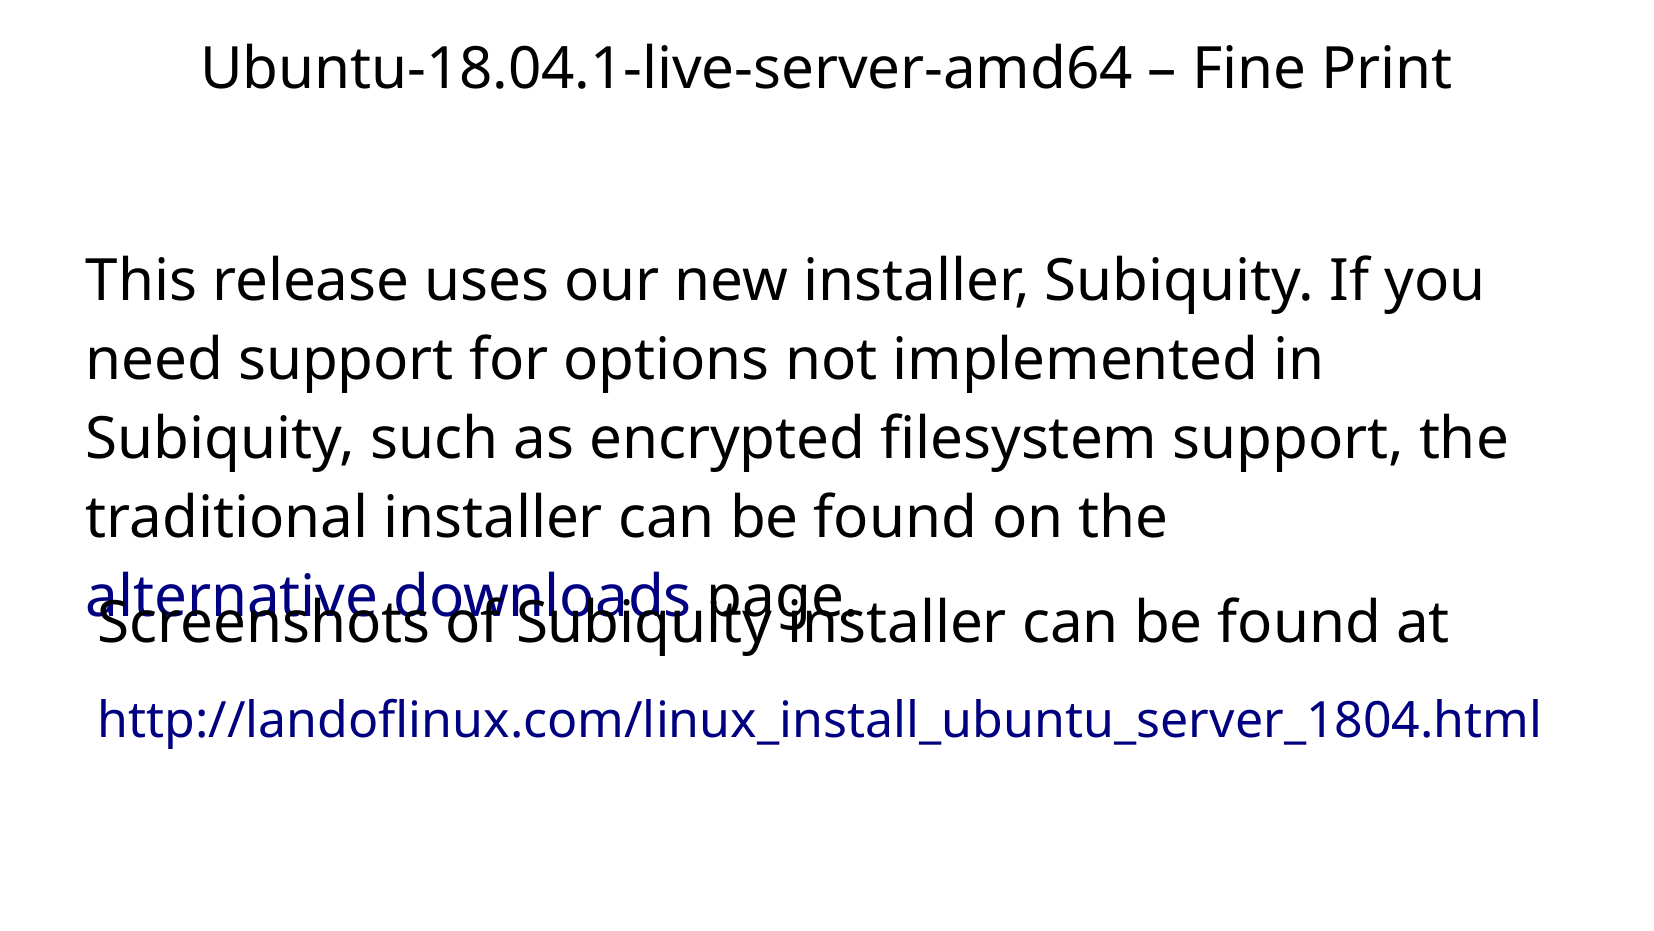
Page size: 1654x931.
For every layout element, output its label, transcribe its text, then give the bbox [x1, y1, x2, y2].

text_box Screenshots of Subiquity installer can be found at http://landoflinux.com/linux_install_ubuntu_server_1804.html [82, 572, 1607, 796]
title Ubuntu-18.04.1-live-server-amd64 – Fine Print [82, 36, 1571, 95]
text_box This release uses our new installer, Subiquity. If you need support for options not implemented in Subiquity, such as encrypted filesystem support, the traditional installer can be found on the alternative downloads page. [70, 230, 1614, 520]
